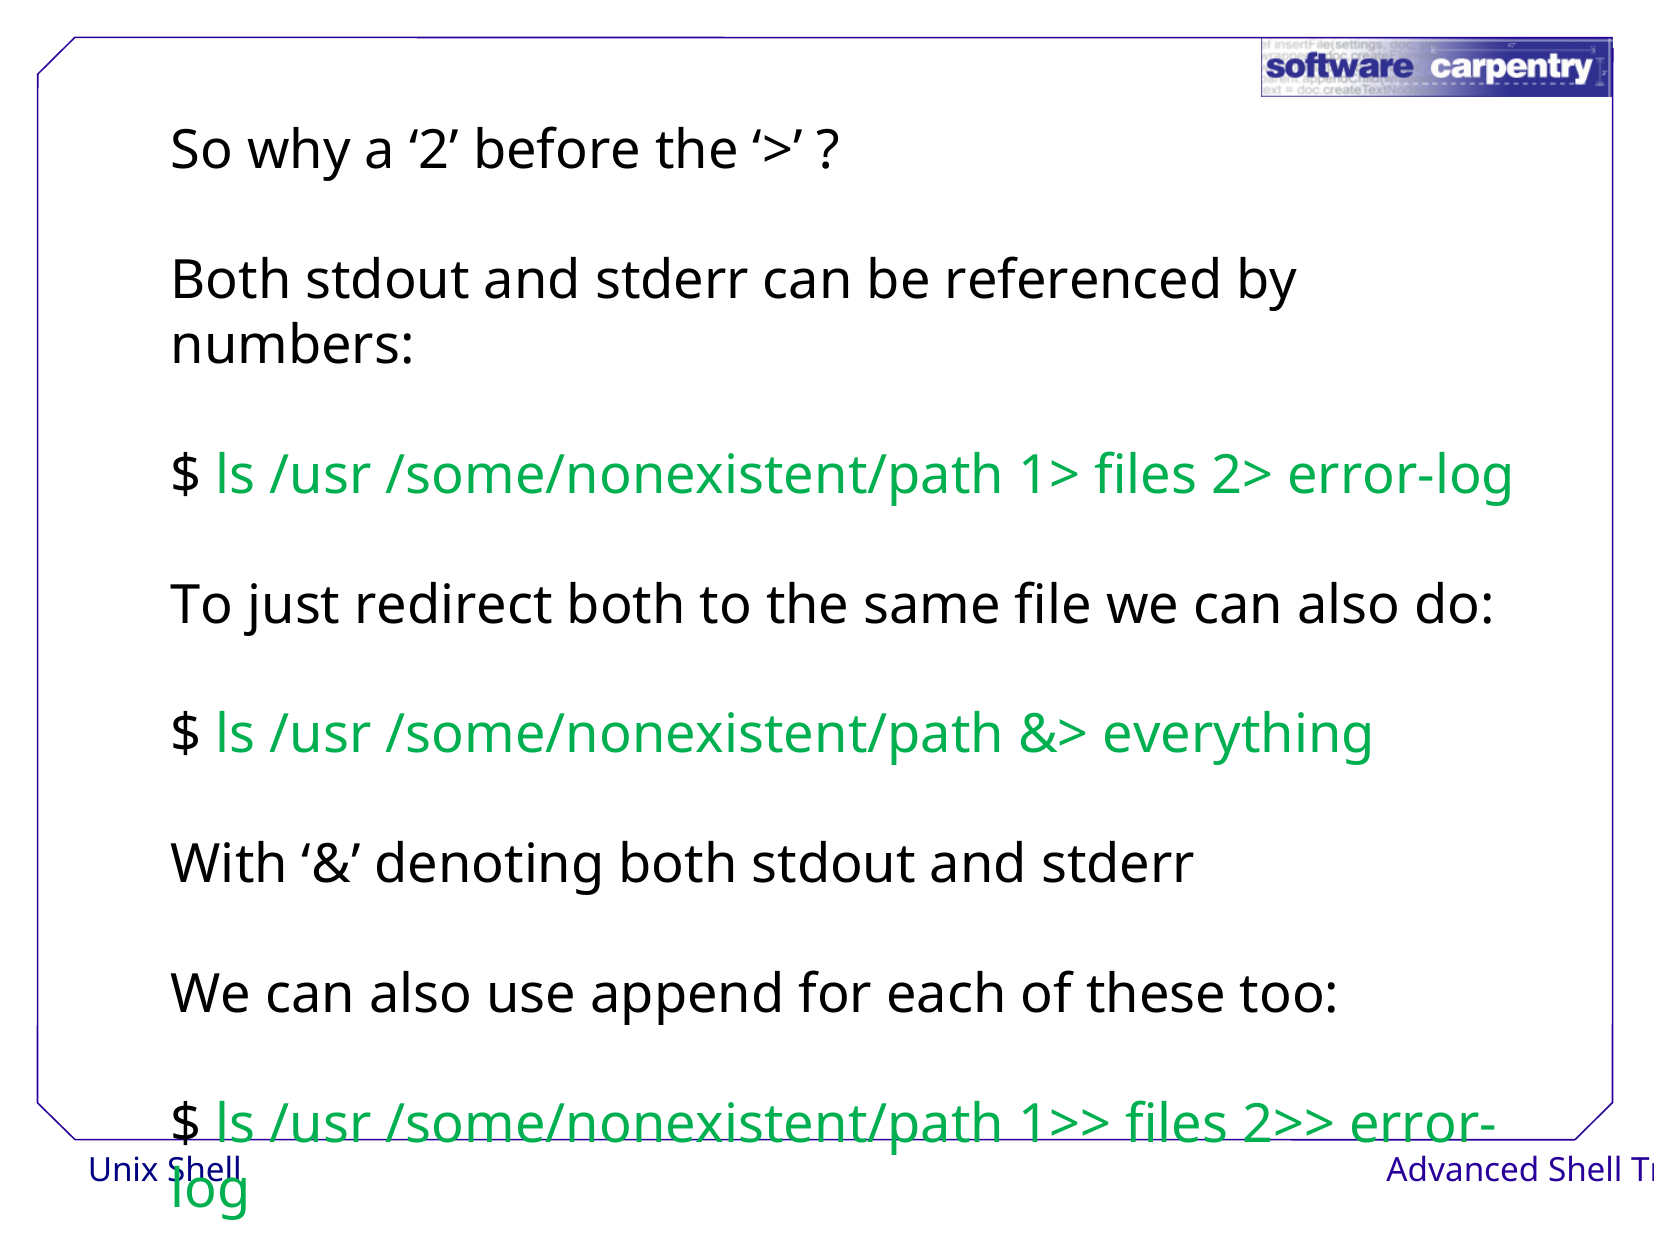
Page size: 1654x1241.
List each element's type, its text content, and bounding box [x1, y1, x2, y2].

text_box So why a ‘2’ before the ‘>’ ? Both stdout and stderr can be referenced by numbers: $ ls /usr /some/nonexistent/path 1> files 2> error-log To just redirect both to the same file we can also do: $ ls /usr /some/nonexistent/path &> everything With ‘&’ denoting both stdout and stderr We can also use append for each of these too: $ ls /usr /some/nonexistent/path 1>> files 2>> error-log [155, 106, 1564, 1227]
picture [1261, 39, 1613, 97]
